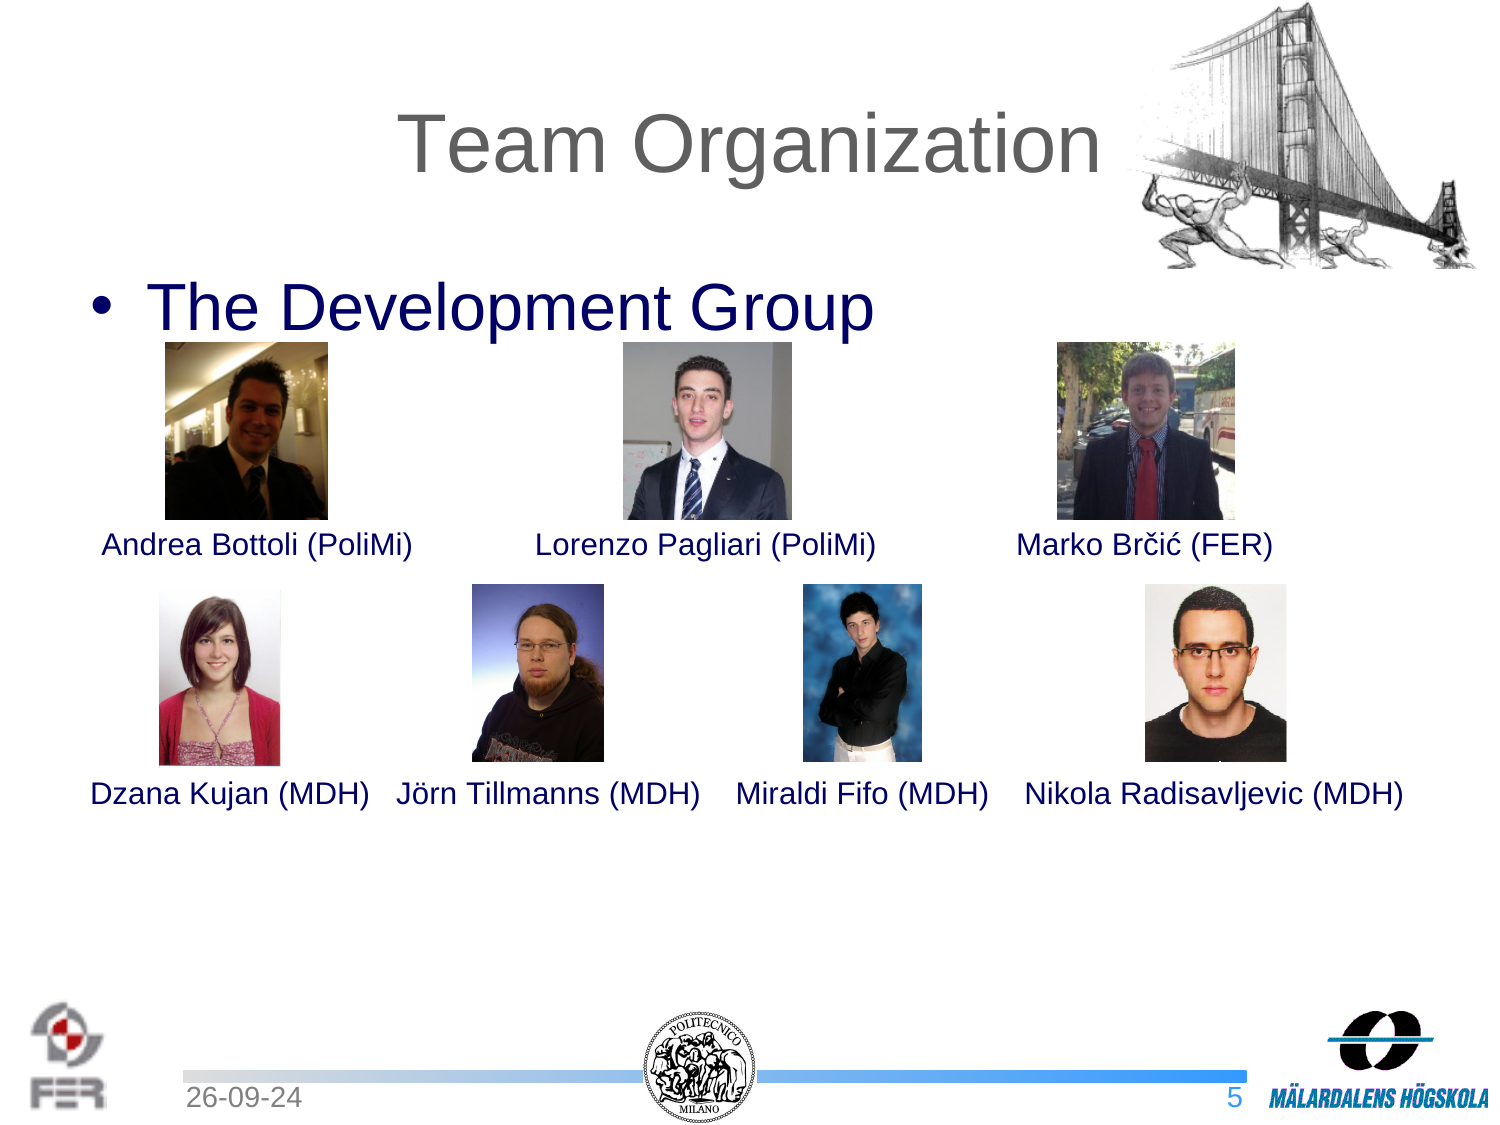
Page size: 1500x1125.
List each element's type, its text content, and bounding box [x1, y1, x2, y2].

picture [1269, 1011, 1488, 1108]
picture [159, 590, 283, 768]
picture [1122, 0, 1477, 269]
picture [1145, 584, 1287, 762]
picture [29, 987, 107, 1125]
picture [643, 1011, 757, 1123]
picture [623, 342, 792, 520]
text_box 13-10-23 [171, 1070, 396, 1114]
picture [803, 584, 922, 762]
picture [472, 584, 604, 762]
picture [1435, 1096, 1441, 1104]
text_box <numero> [1186, 1070, 1258, 1114]
list The Development Group Andrea Bottoli (PoliMi) Lorenzo Pagliari (PoliMi) Marko Brčić (FER) Dzana Kujan (MDH) Jörn Tillmanns (MDH) Miraldi Fifo (MDH) Nikola Radisavljevic (MDH) [75, 256, 1426, 1000]
picture [165, 342, 328, 520]
picture [1454, 1091, 1459, 1108]
title Team Organization [75, 45, 1122, 233]
picture [1368, 1093, 1374, 1104]
picture [1057, 342, 1235, 520]
